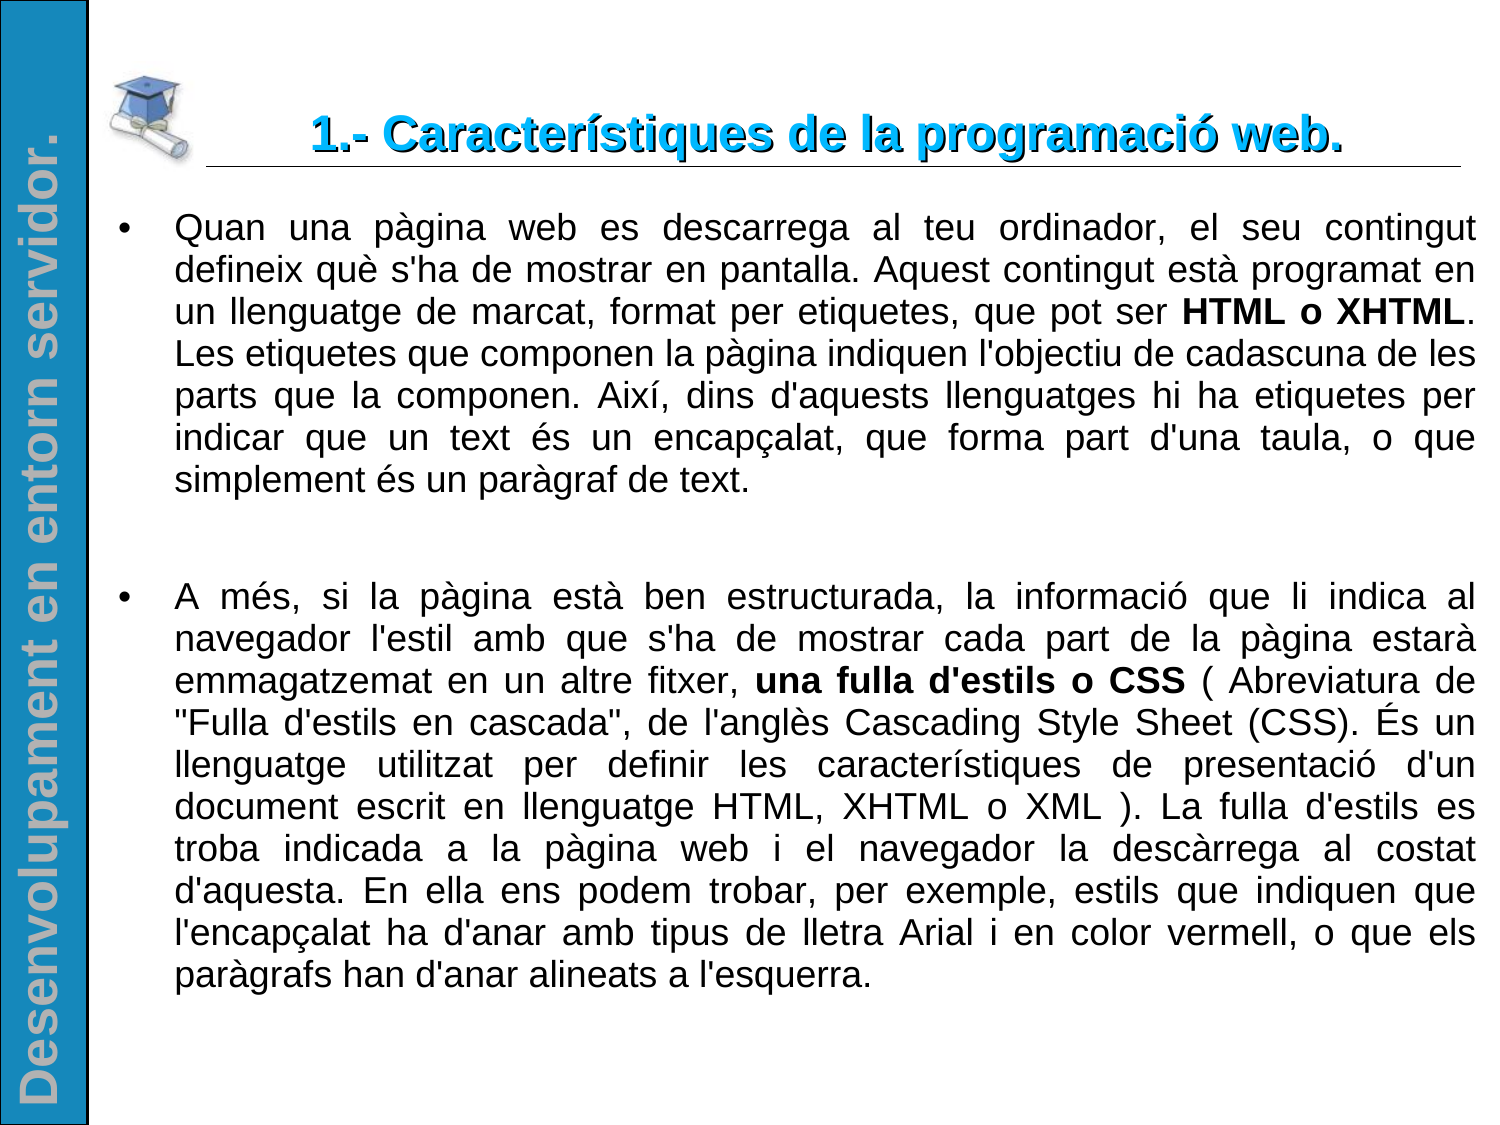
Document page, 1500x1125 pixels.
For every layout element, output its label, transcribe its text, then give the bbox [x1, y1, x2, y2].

picture [93, 61, 206, 174]
list Quan una pàgina web es descarrega al teu ordinador, el seu contingut defineix què s'ha de mostrar en pantalla. Aquest contingut està programat en un llenguatge de marcat, format per etiquetes, que pot ser HTML o XHTML. Les etiquetes que componen la pàgina indiquen l'objectiu de cadascuna de les parts que la componen. Així, dins d'aquests llenguatges hi ha etiquetes per indicar que un text és un encapçalat, que forma part d'una taula, o que simplement és un paràgraf de text. A més, si la pàgina està ben estructurada, la informació que li indica al navegador l'estil amb que s'ha de mostrar cada part de la pàgina estarà emmagatzemat en un altre fitxer, una fulla d'estils o CSS ( Abreviatura de "Fulla d'estils en cascada", de l'anglès Cascading Style Sheet (CSS). És un llenguatge utilitzat per definir les característiques de presentació d'un document escrit en llenguatge HTML, XHTML o XML ). La fulla d'estils es troba indicada a la pàgina web i el navegador la descàrrega al costat d'aquesta. En ella ens podem trobar, per exemple, estils que indiquen que l'encapçalat ha d'anar amb tipus de lletra Arial i en color vermell, o que els paràgrafs han d'anar alineats a l'esquerra. [118, 206, 1477, 1006]
title 1.- Característiques de la programació web. [206, 88, 1447, 178]
